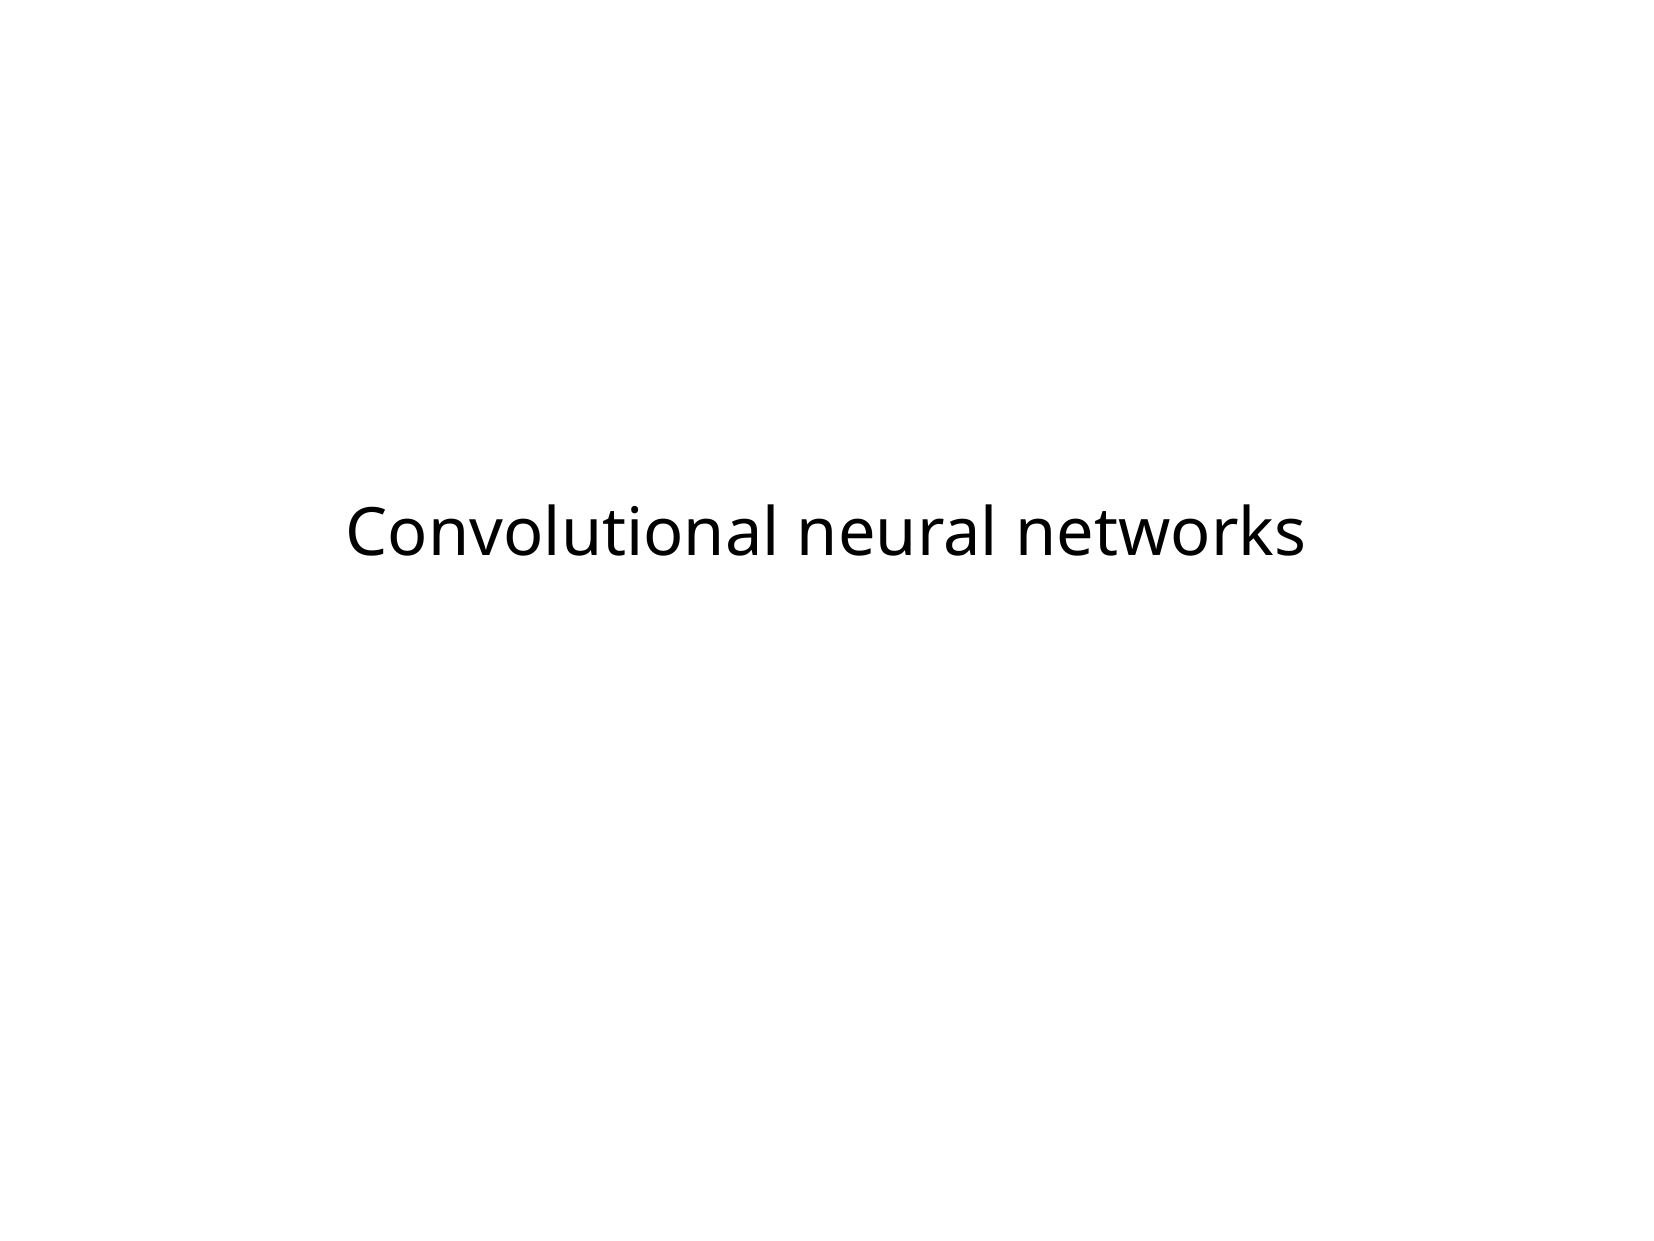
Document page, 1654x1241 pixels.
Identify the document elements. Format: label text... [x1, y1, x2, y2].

subtitle Convolutional neural networks [82, 49, 1571, 1010]
